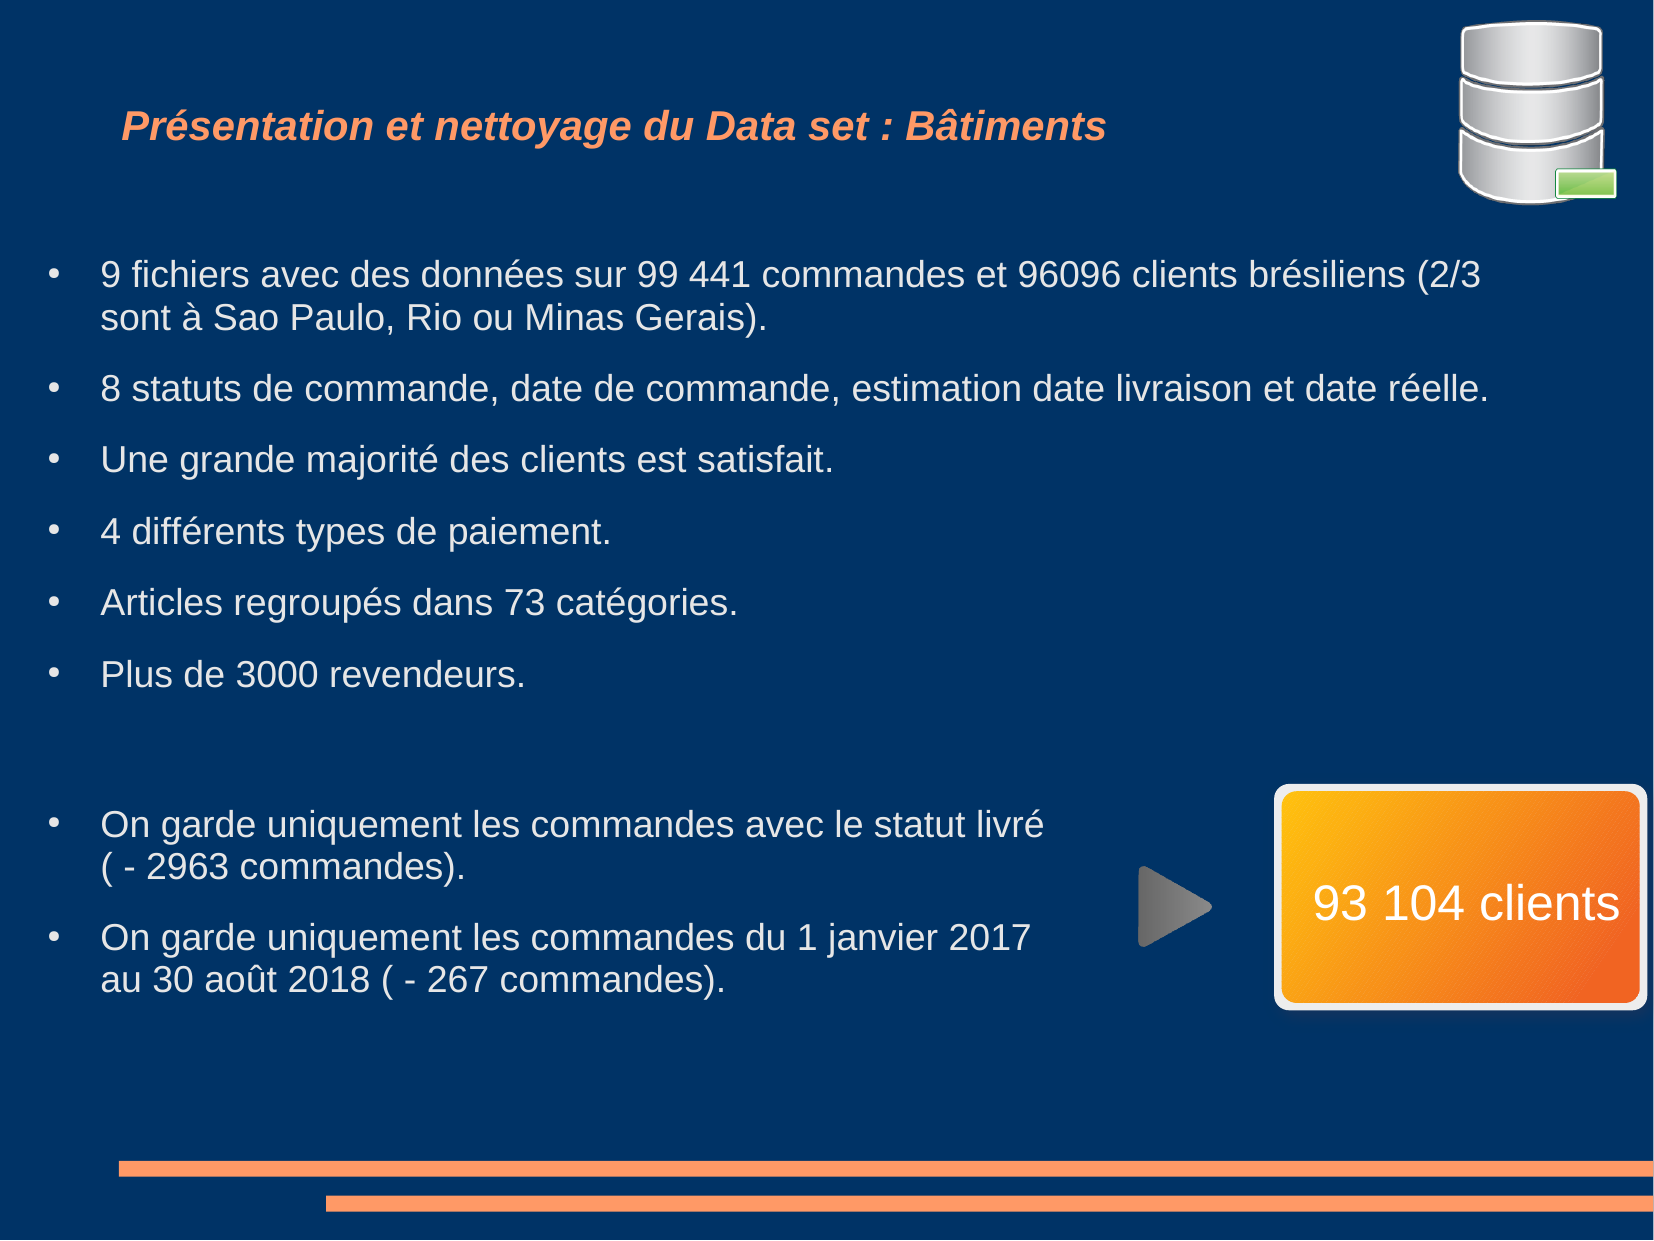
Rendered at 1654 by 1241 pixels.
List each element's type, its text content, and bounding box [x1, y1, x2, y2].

title Présentation et nettoyage du Data set : Bâtiments [121, 22, 1534, 230]
picture [1251, 761, 1654, 1044]
list 9 fichiers avec des données sur 99 441 commandes et 96096 clients brésiliens (2/3 sont à Sao Paulo, Rio ou Minas Gerais). 8 statuts de commande, date de commande, estimation date livraison et date réelle. Une grande majorité des clients est satisfait. 4 différents types de paiement. Articles regroupés dans 73 catégories. Plus de 3000 revendeurs. [29, 253, 1560, 696]
list On garde uniquement les commandes avec le statut livré ( - 2963 commandes). On garde uniquement les commandes du 1 janvier 2017 au 30 août 2018 ( - 267 commandes). [29, 803, 1058, 1040]
picture [1458, 20, 1628, 213]
picture [1133, 862, 1217, 951]
